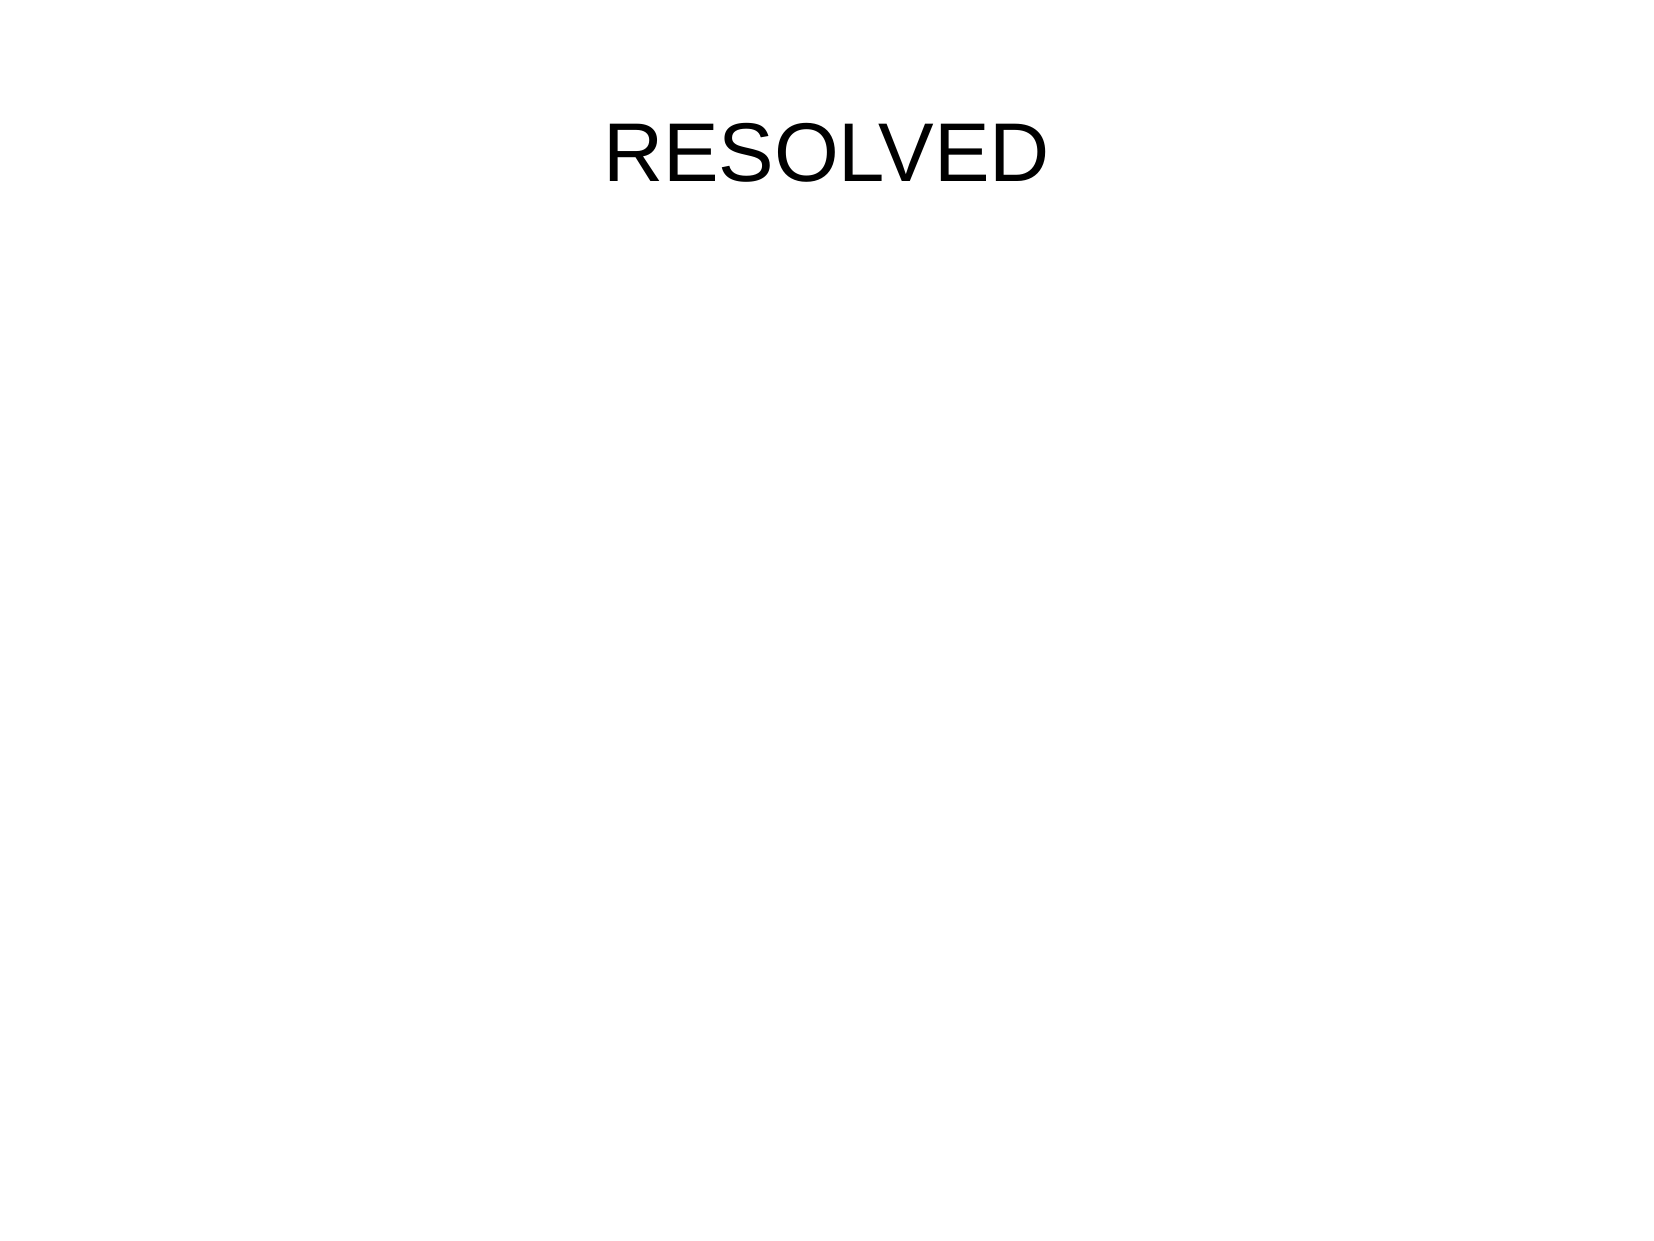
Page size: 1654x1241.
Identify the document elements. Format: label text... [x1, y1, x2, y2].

title RESOLVED [82, 49, 1571, 257]
